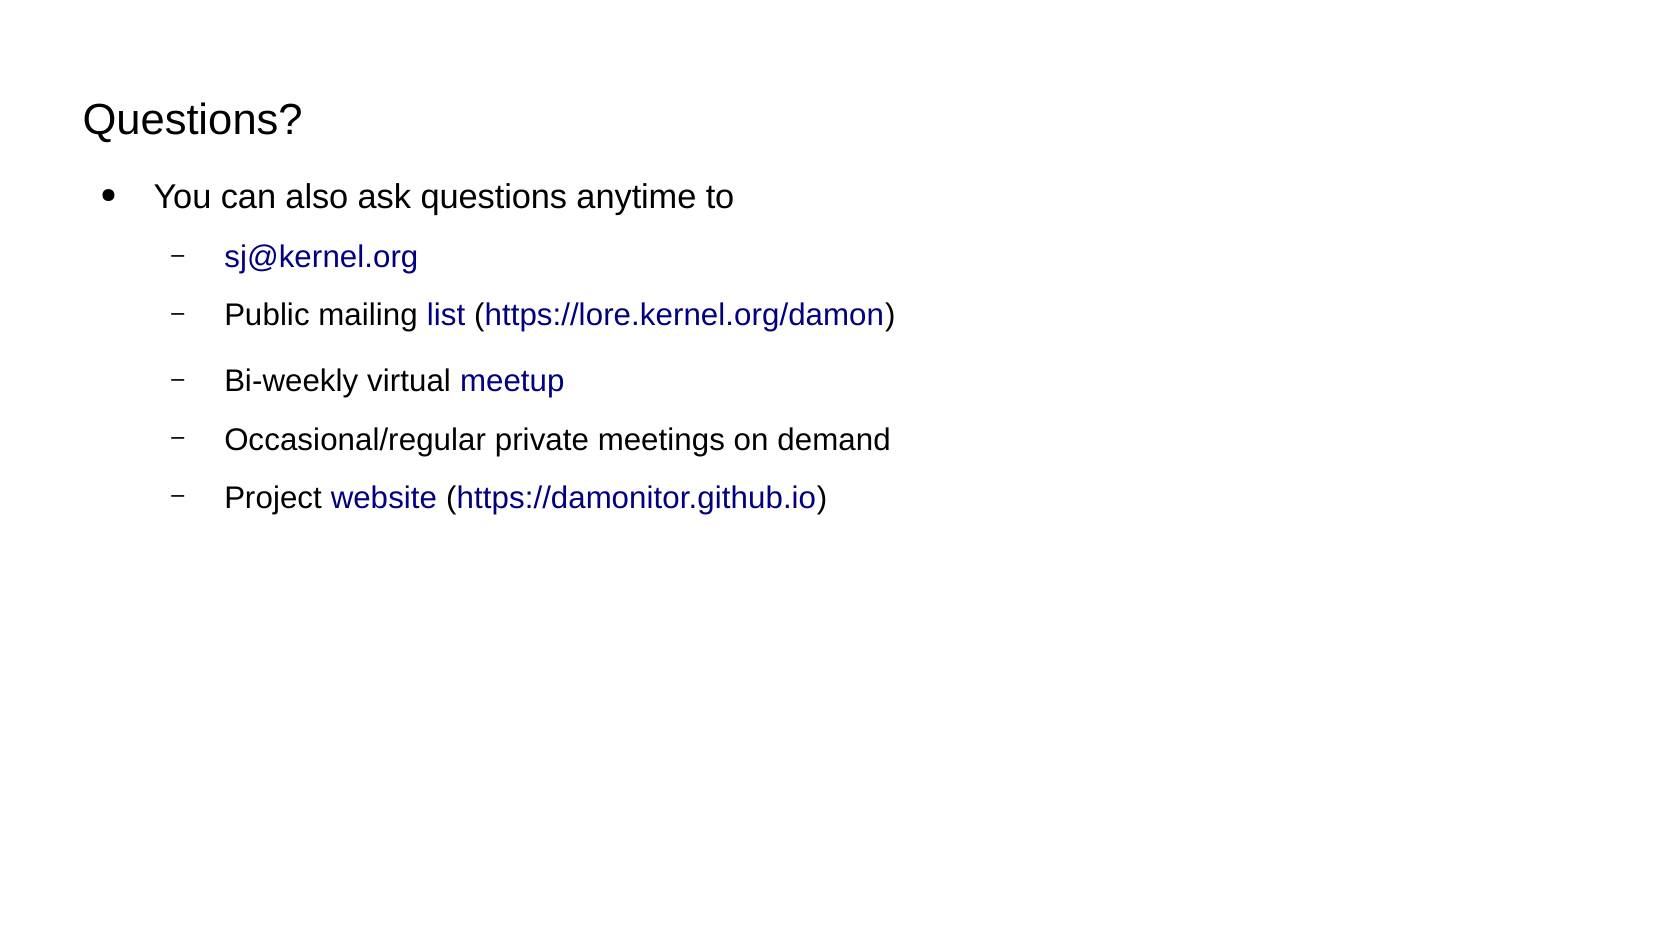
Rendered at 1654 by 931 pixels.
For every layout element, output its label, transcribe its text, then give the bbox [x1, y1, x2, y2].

title Questions? [82, 81, 1571, 157]
list You can also ask questions anytime to sj@kernel.org Public mailing list (https://lore.kernel.org/damon) Bi-weekly virtual meetup Occasional/regular private meetings on demand Project website (https://damonitor.github.io) [82, 177, 1571, 833]
